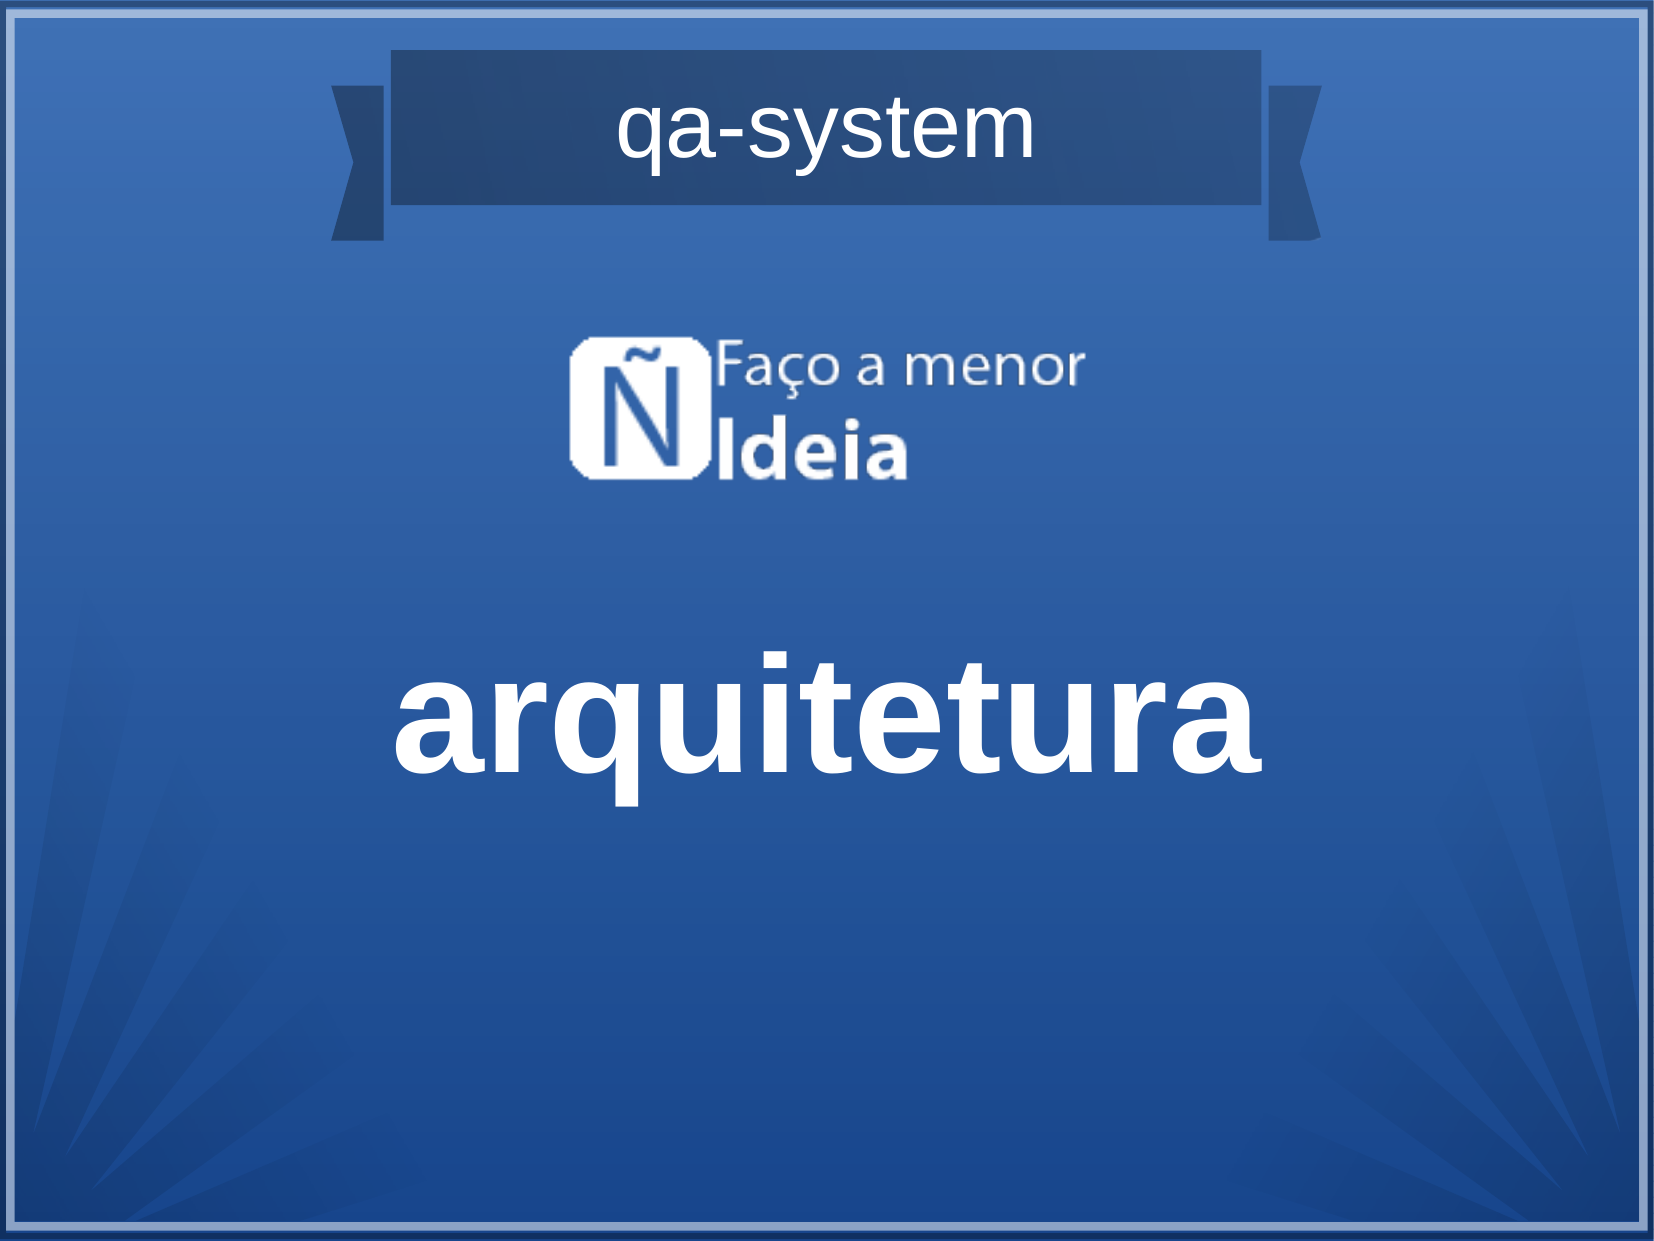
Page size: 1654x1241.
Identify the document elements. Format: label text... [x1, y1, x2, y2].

title qa-system [389, 47, 1264, 205]
picture [560, 330, 1094, 491]
subtitle arquitetura [82, 299, 1571, 1130]
